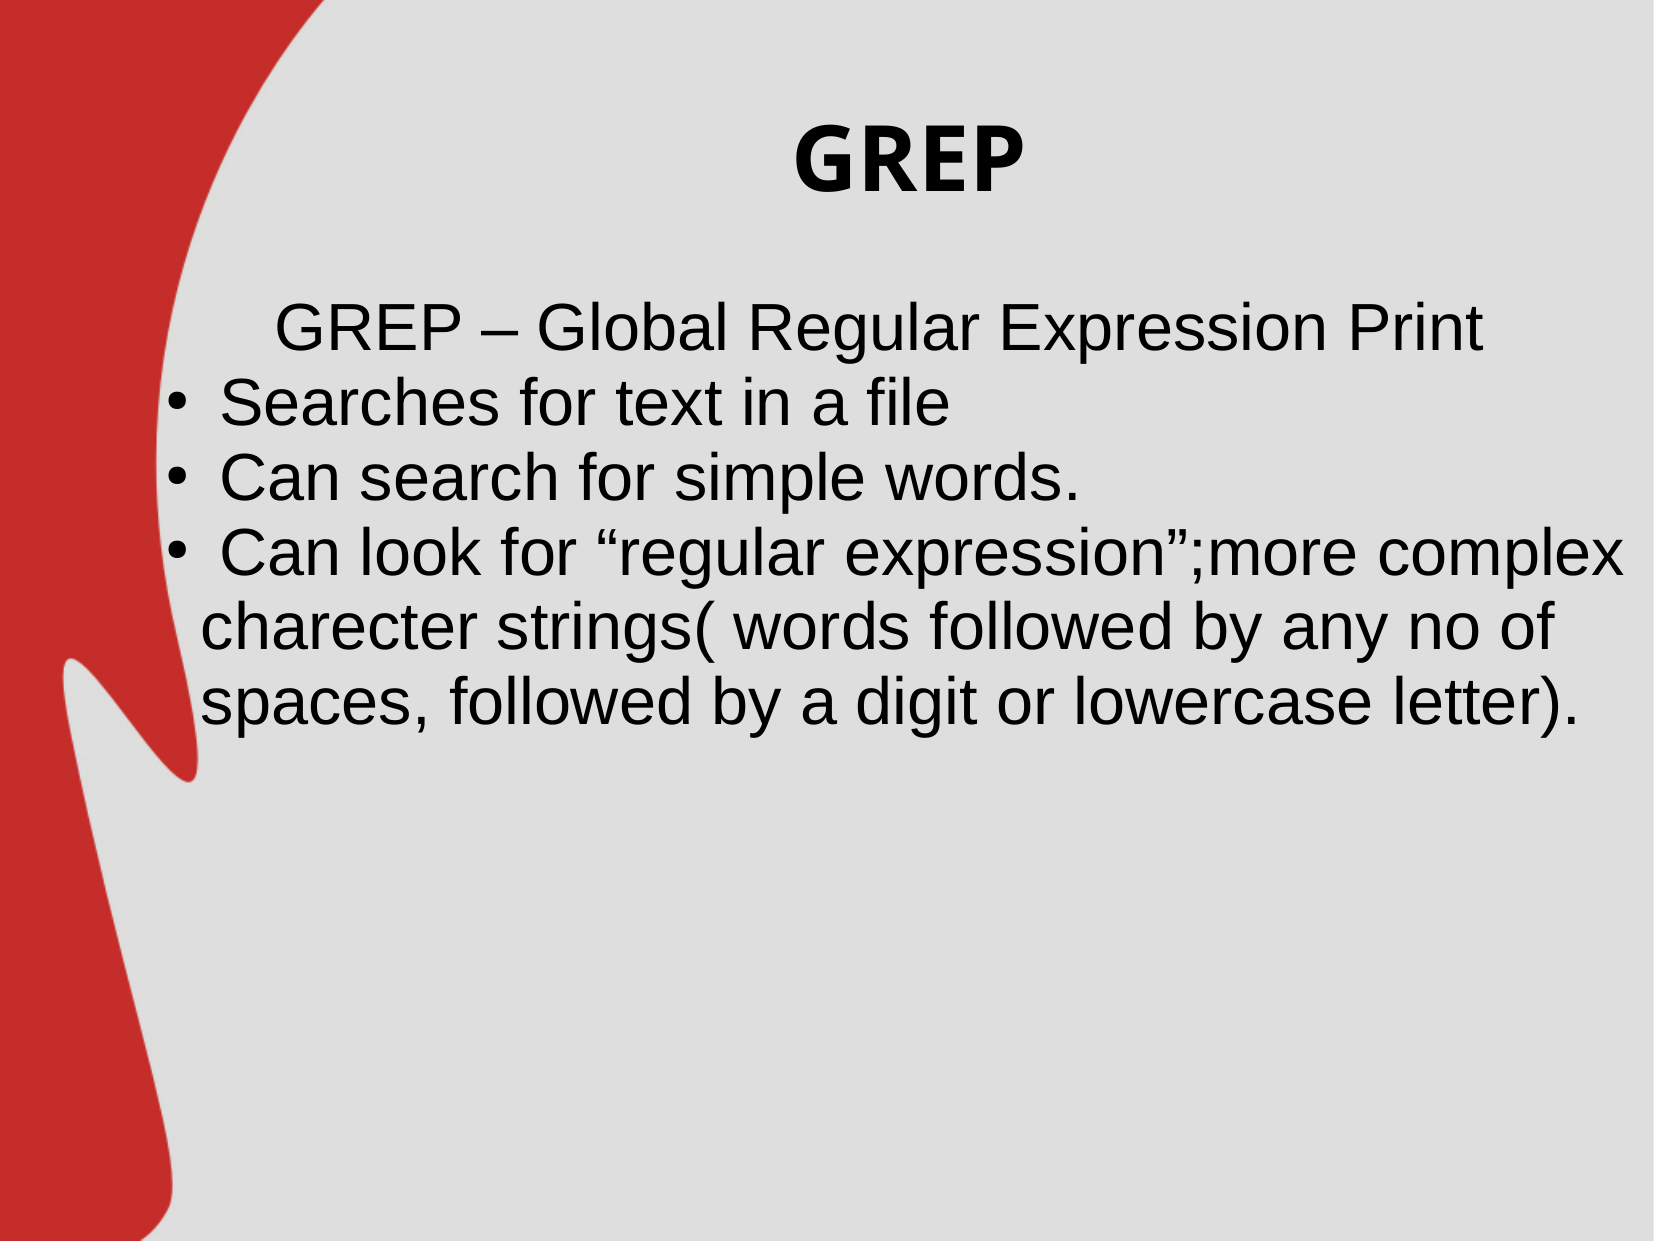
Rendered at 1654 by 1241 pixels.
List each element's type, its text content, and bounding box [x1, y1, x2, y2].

picture [0, 0, 1654, 1241]
title GREP [165, 52, 1654, 260]
subtitle GREP – Global Regular Expression Print Searches for text in a file Can search for simple words. Can look for “regular expression”;more complex charecter strings( words followed by any no of spaces, followed by a digit or lowercase letter). [165, 290, 1654, 1010]
